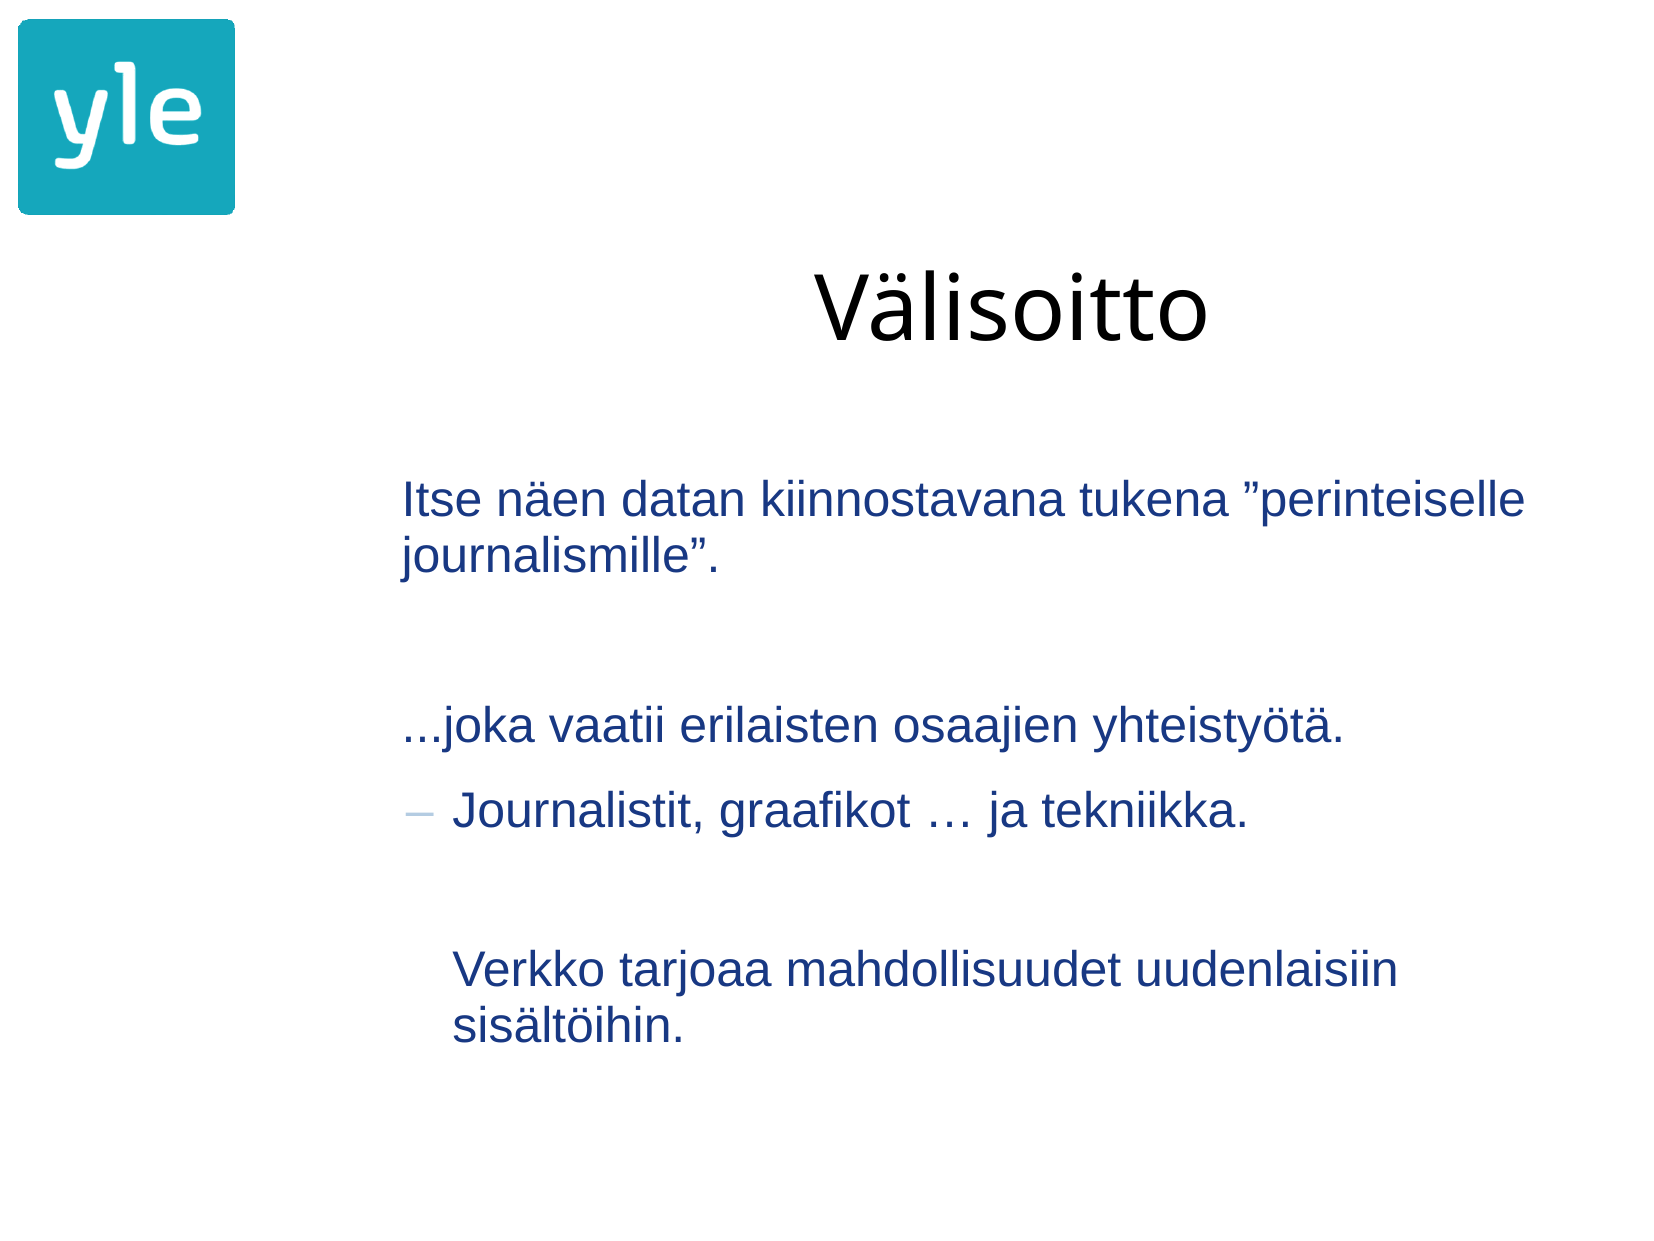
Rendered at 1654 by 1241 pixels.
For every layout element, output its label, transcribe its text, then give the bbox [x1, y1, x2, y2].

list Itse näen datan kiinnostavana tukena ”perinteiselle journalismille”. ...joka vaatii erilaisten osaajien yhteistyötä. Journalistit, graafikot … ja tekniikka. Verkko tarjoaa mahdollisuudet uudenlaisiin sisältöihin. [330, 385, 1627, 1117]
title Välisoitto [351, 254, 1654, 357]
picture [18, 19, 235, 215]
